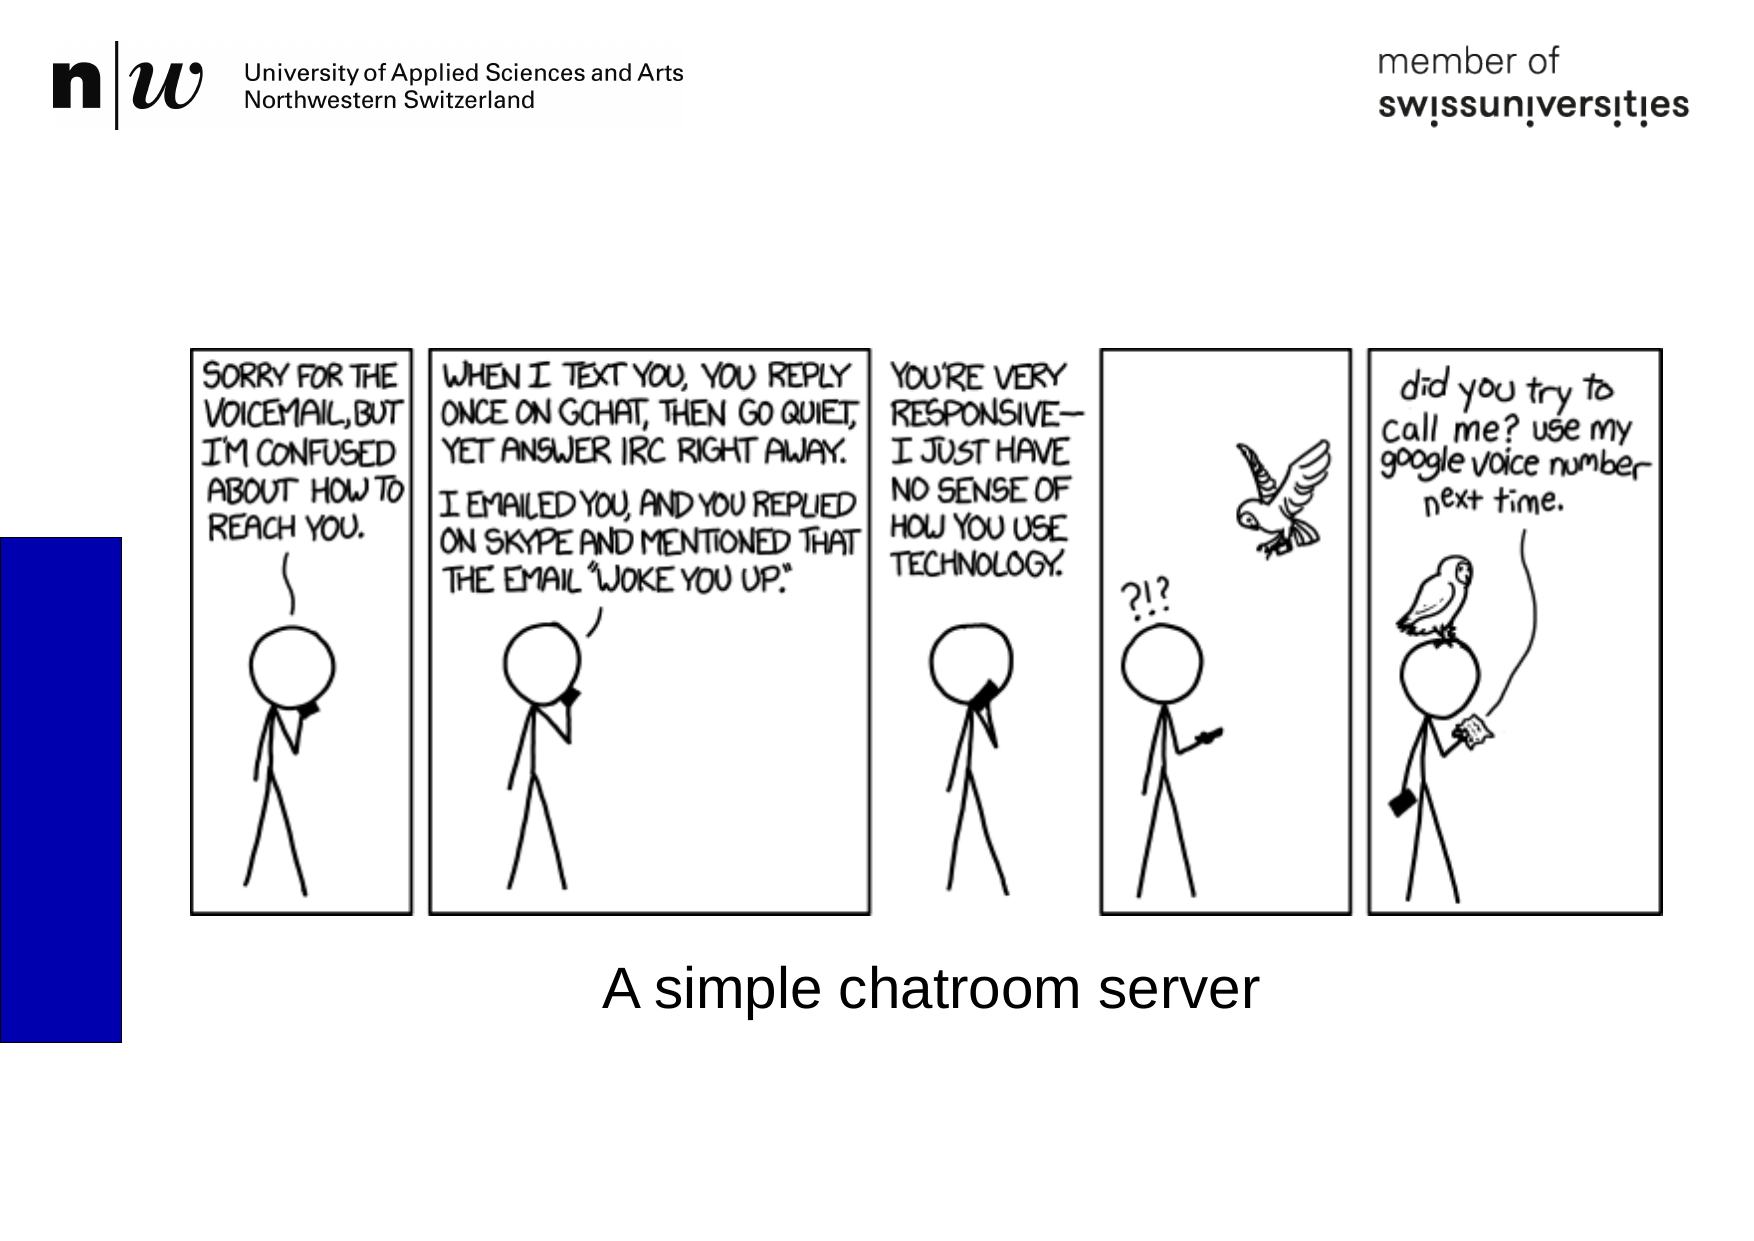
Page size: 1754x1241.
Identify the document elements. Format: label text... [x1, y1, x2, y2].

picture [1376, 41, 1692, 130]
picture [190, 348, 1663, 916]
subtitle A simple chatroom server [239, 916, 1625, 1074]
picture [53, 41, 683, 130]
